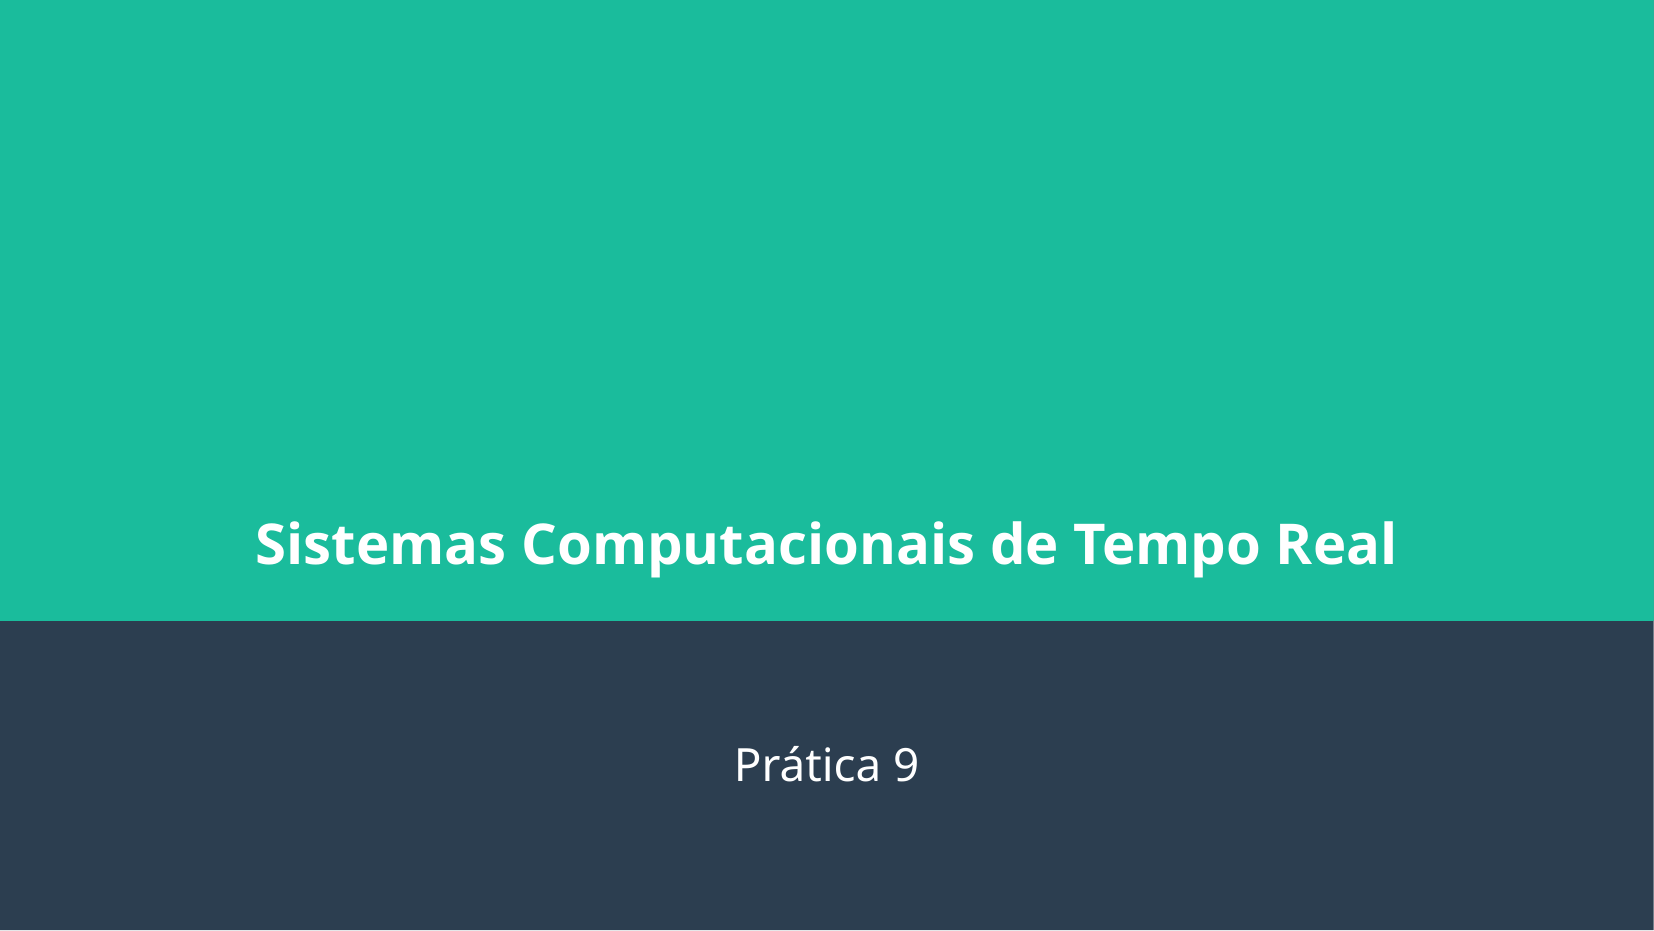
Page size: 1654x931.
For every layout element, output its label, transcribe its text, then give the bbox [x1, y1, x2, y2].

title Sistemas Computacionais de Tempo Real [59, 465, 1595, 583]
subtitle Prática 9 [59, 642, 1595, 886]
